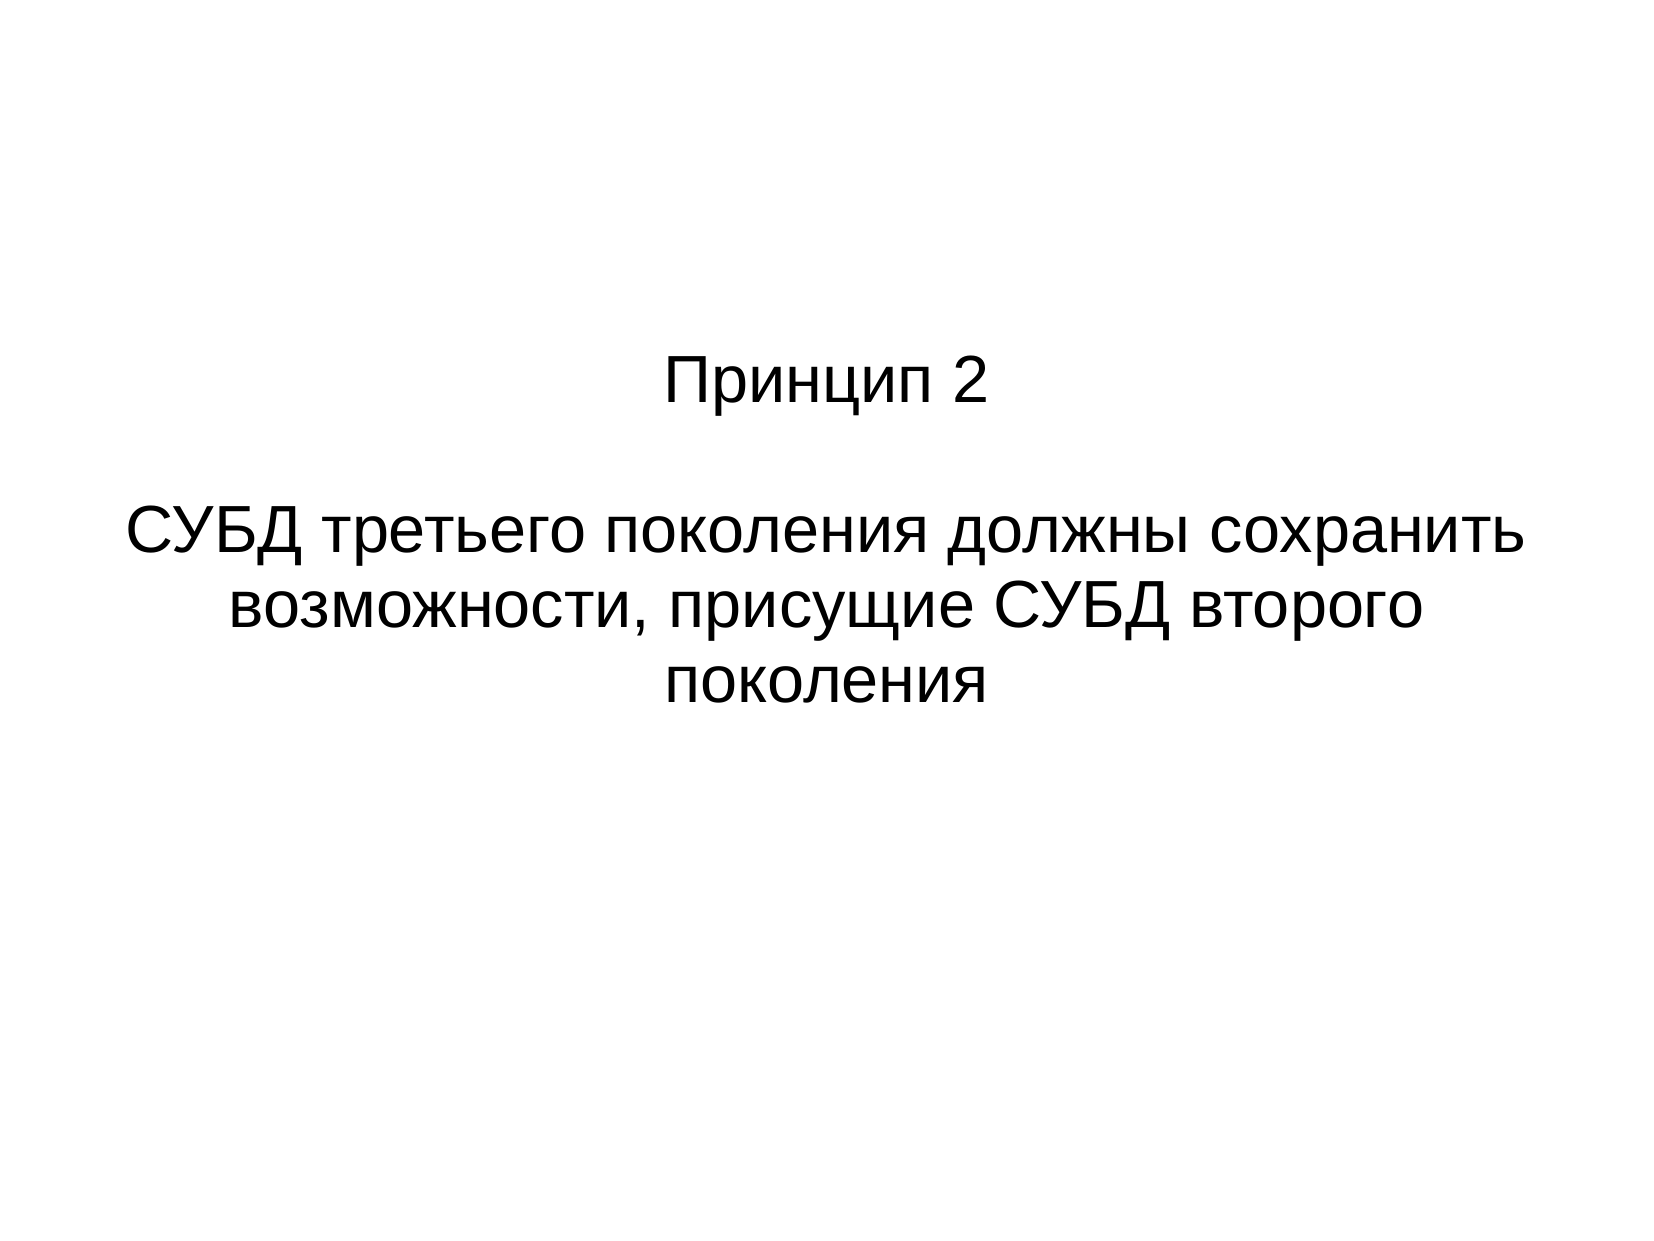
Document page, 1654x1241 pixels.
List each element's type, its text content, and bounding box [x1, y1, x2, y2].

subtitle Принцип 2 СУБД третьего поколения должны сохранить возможности, присущие СУБД второго поколения [82, 49, 1571, 1010]
